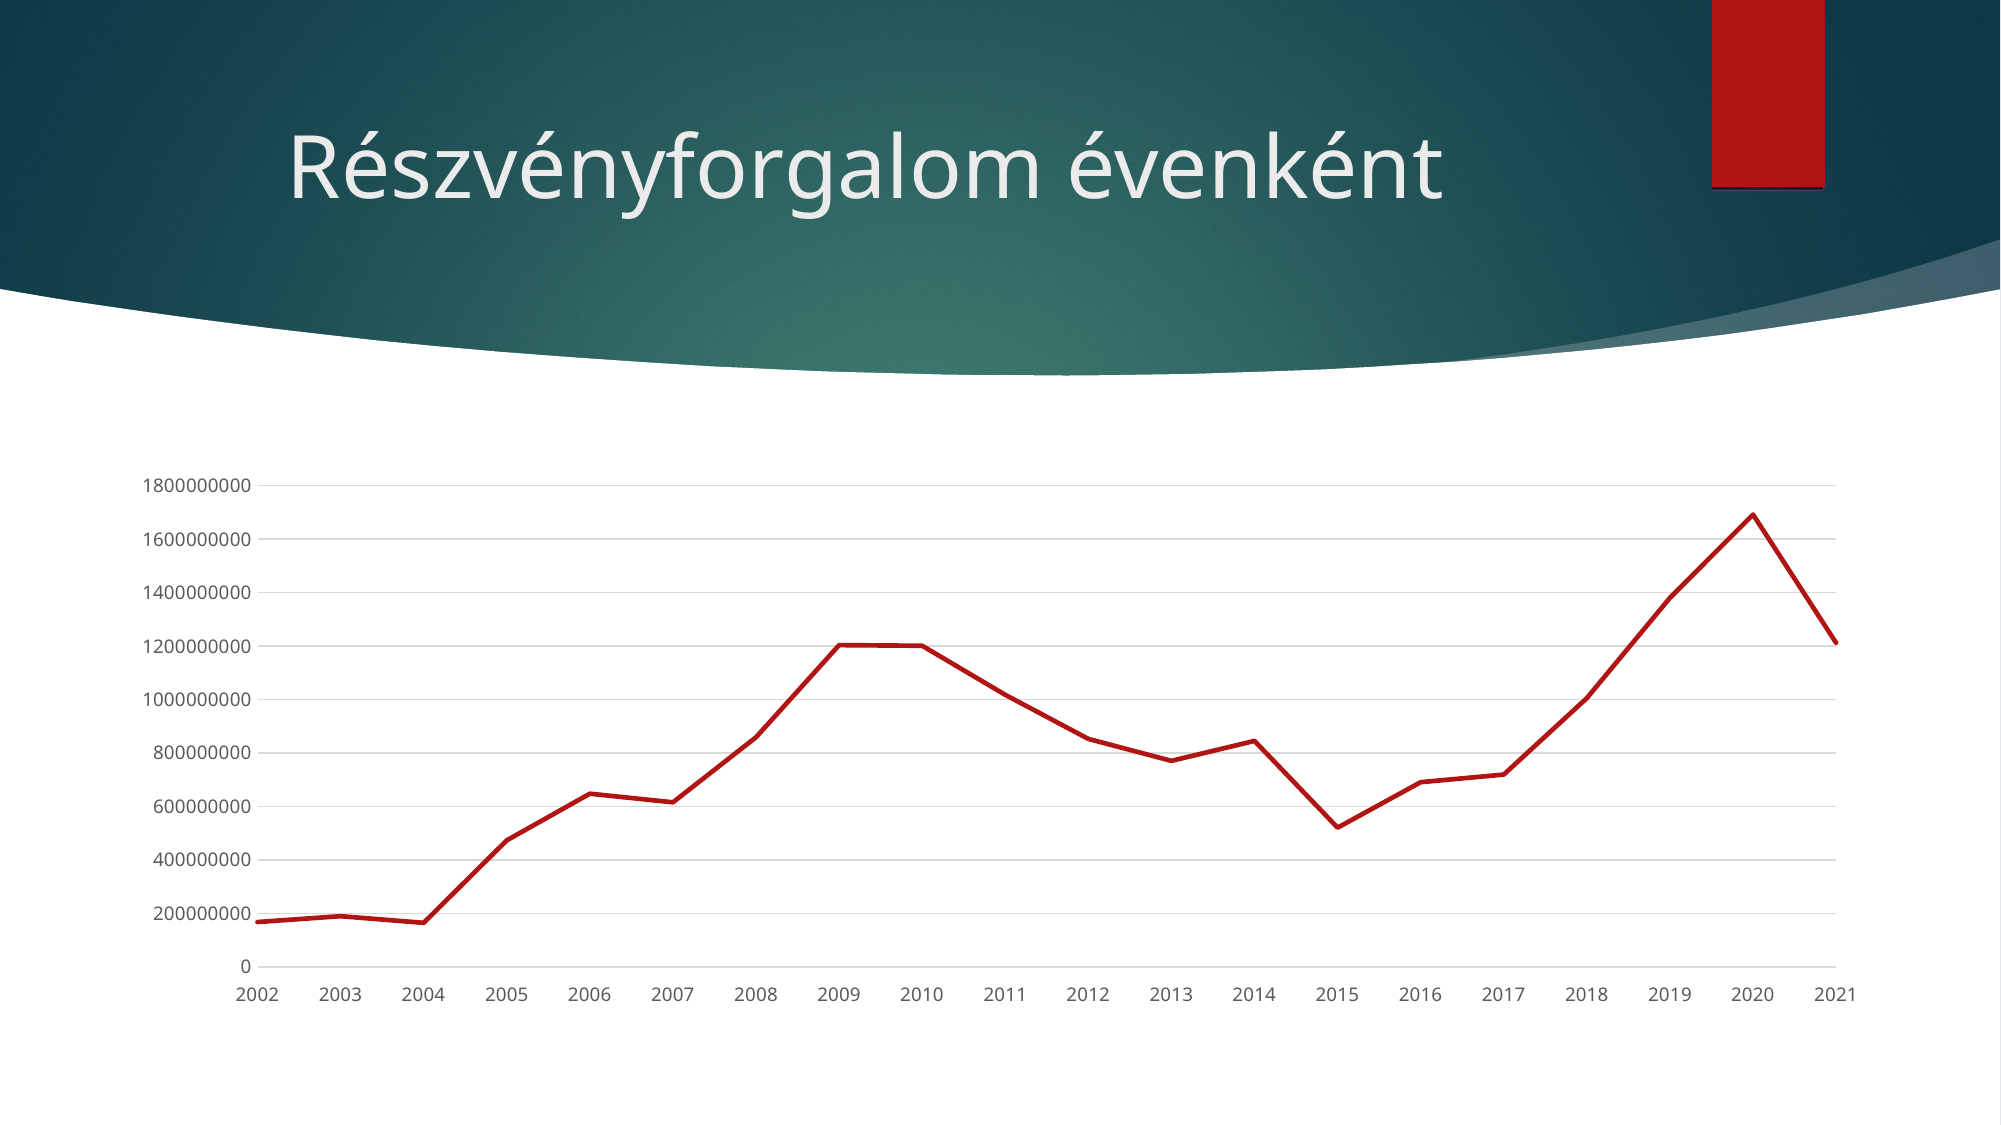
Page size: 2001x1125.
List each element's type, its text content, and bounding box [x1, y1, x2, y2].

chart [106, 460, 1894, 1020]
text_box [0, 0, 2000, 1125]
title Részvényforgalom évenként [106, 103, 1625, 271]
